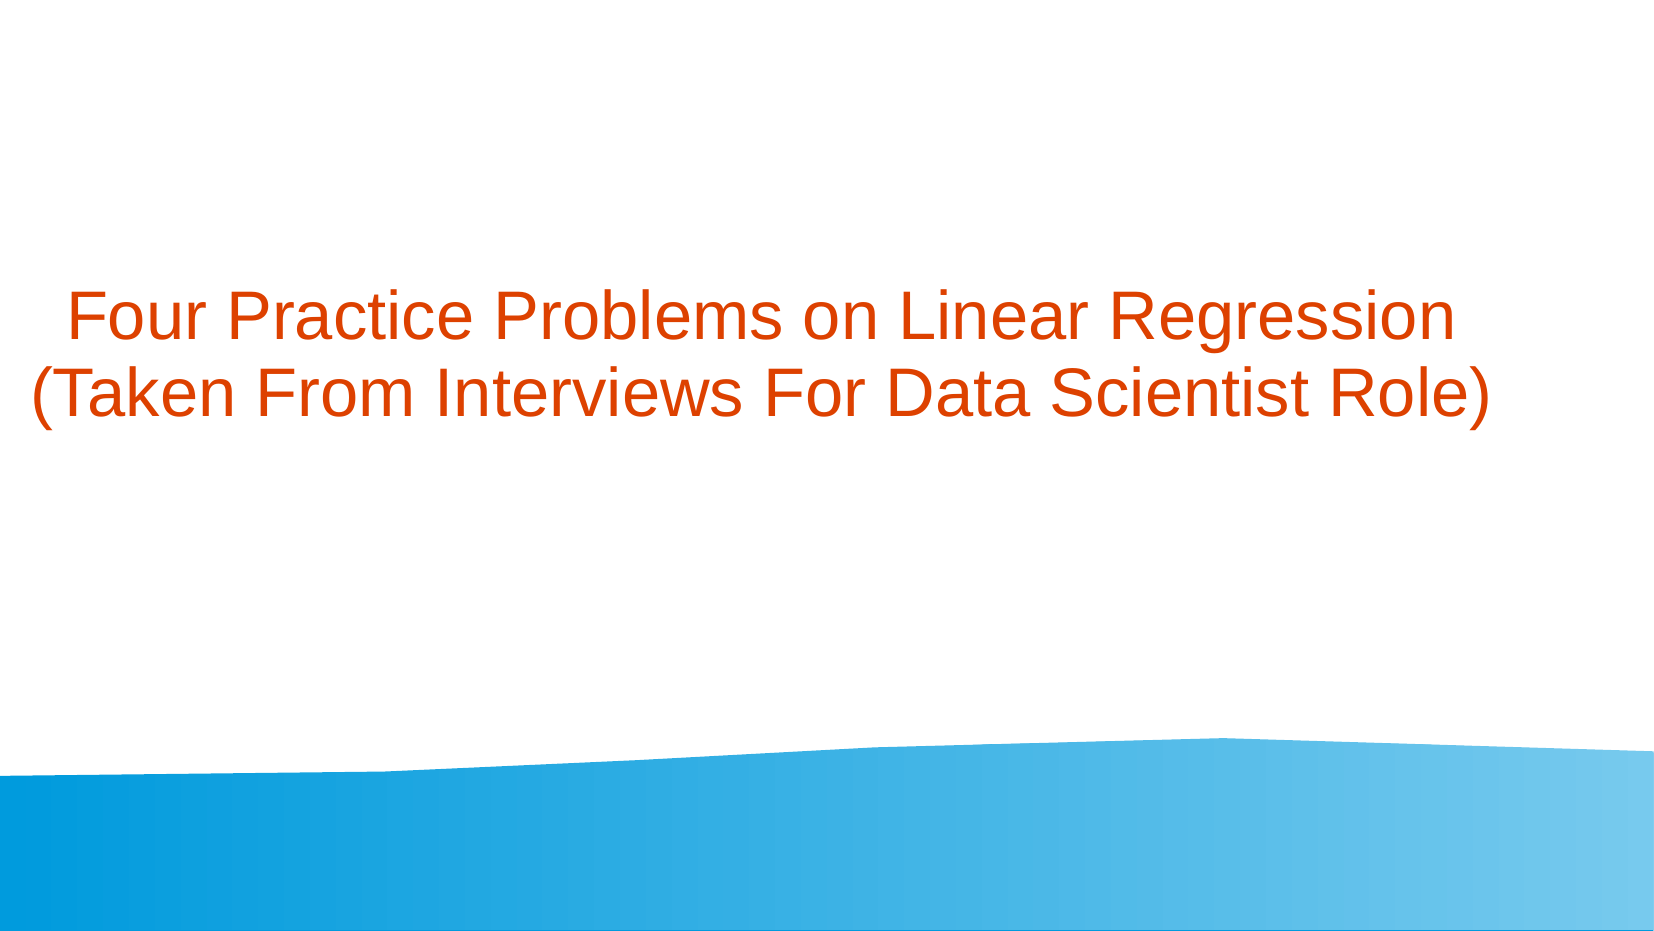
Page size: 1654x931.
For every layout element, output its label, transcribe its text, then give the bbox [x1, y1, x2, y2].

title Four Practice Problems on Linear Regression (Taken From Interviews For Data Scientist Role) [23, 265, 1501, 443]
